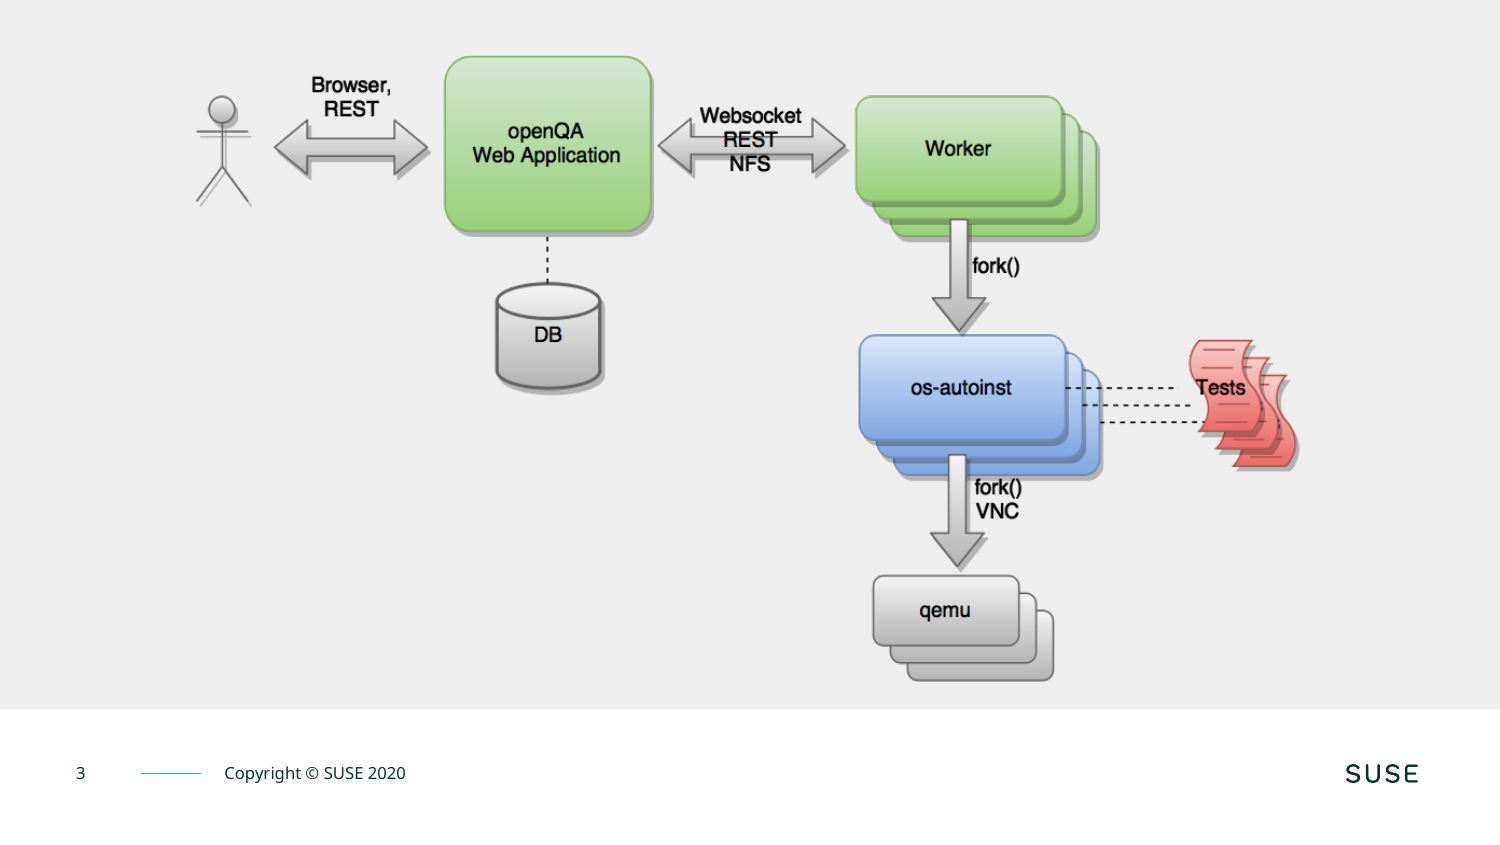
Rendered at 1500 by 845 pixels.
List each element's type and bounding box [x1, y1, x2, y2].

text_box [0, 0, 1500, 709]
picture [1346, 764, 1418, 783]
picture [195, 55, 1306, 684]
